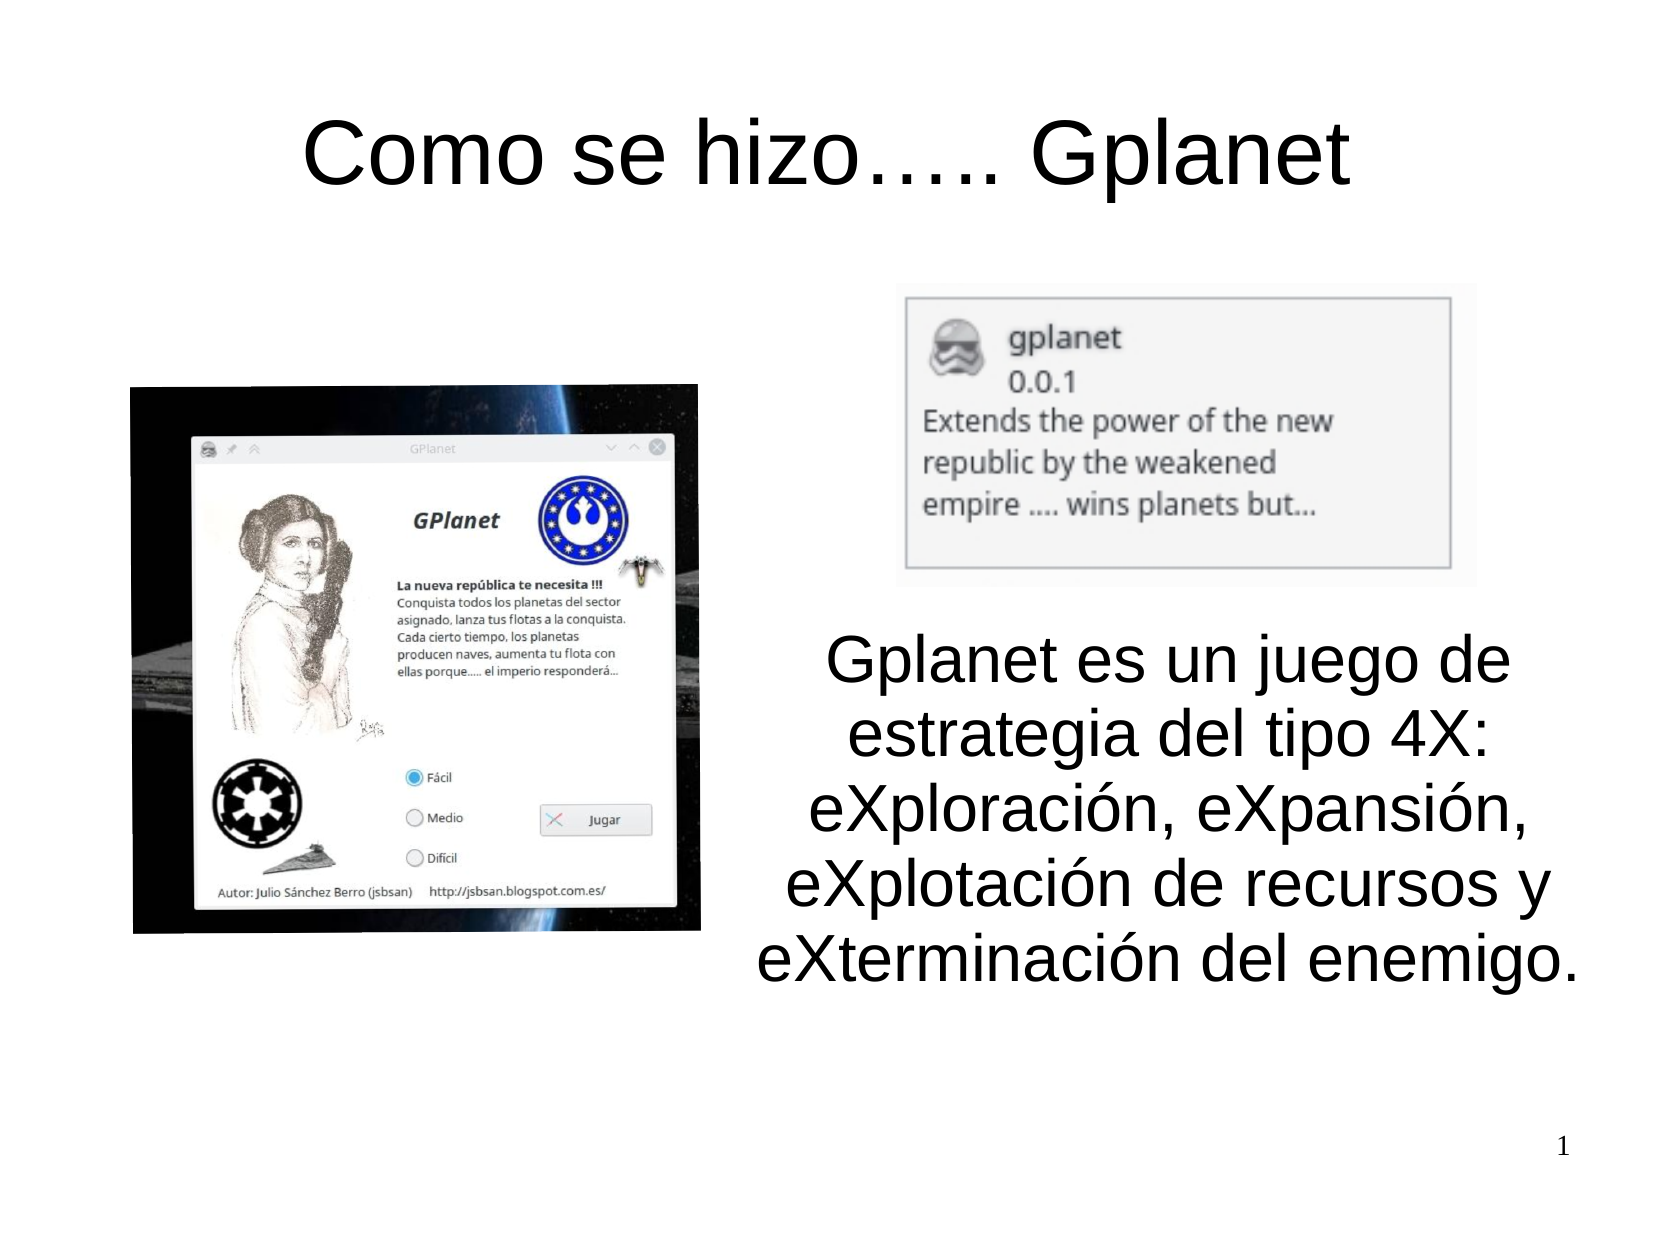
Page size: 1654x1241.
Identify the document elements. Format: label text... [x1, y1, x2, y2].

subtitle Gplanet es un juego de estrategia del tipo 4X: eXploración, eXpansión, eXplotación de recursos y eXterminación del enemigo. [708, 566, 1630, 1050]
picture [129, 383, 701, 934]
title Como se hizo….. Gplanet [82, 49, 1571, 257]
picture [896, 283, 1477, 587]
